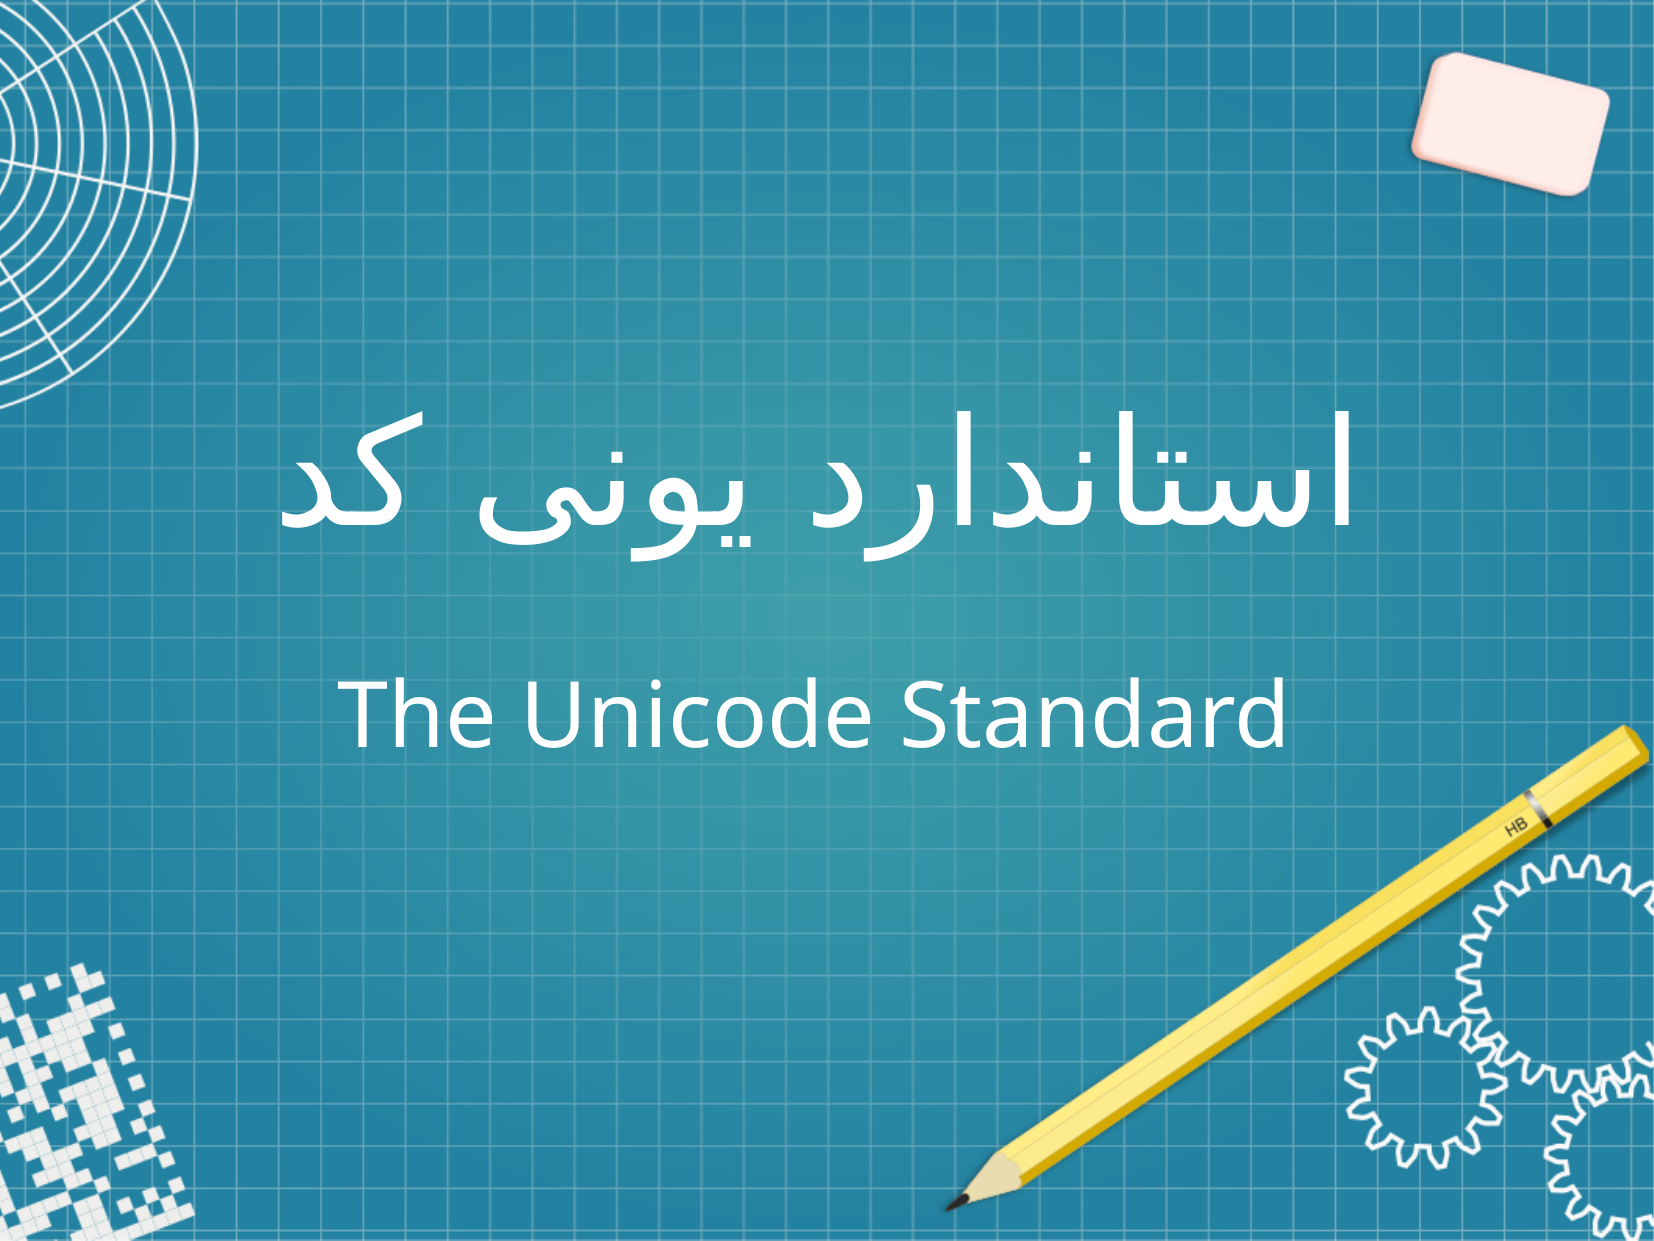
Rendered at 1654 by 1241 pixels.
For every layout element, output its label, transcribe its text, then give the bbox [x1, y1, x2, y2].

subtitle The Unicode Standard [82, 630, 1571, 796]
title استاندارد یونی کد [75, 331, 1564, 616]
picture [0, 0, 1654, 1241]
